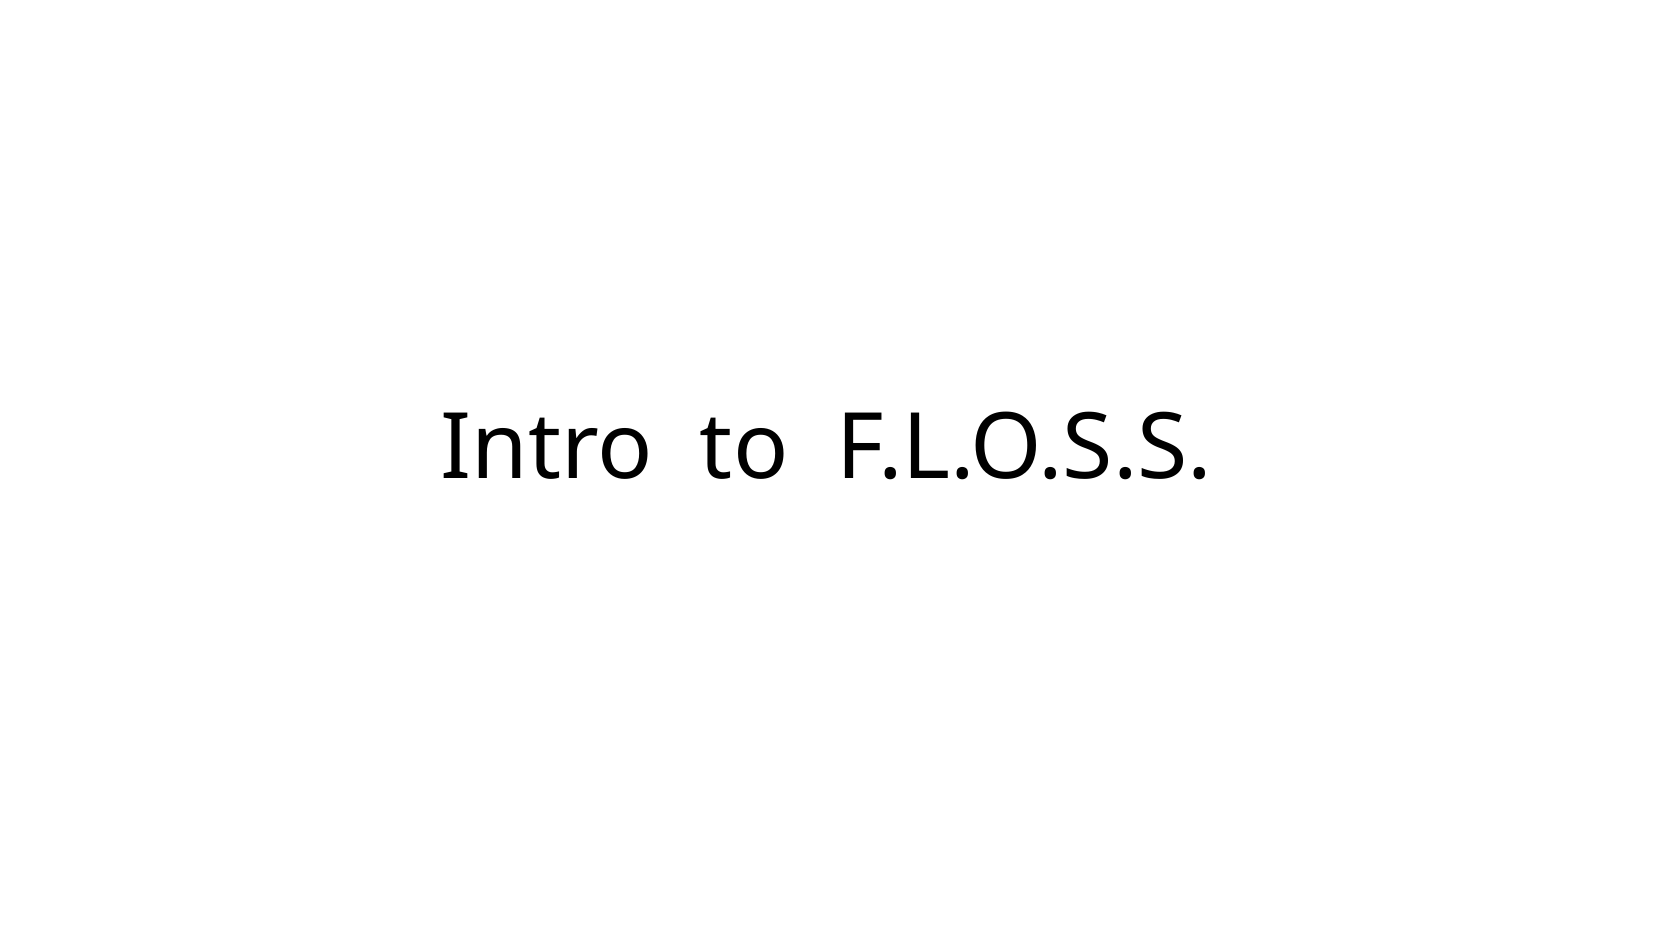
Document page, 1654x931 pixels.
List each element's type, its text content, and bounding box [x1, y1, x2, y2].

subtitle Intro to F.L.O.S.S. [82, 147, 1571, 739]
